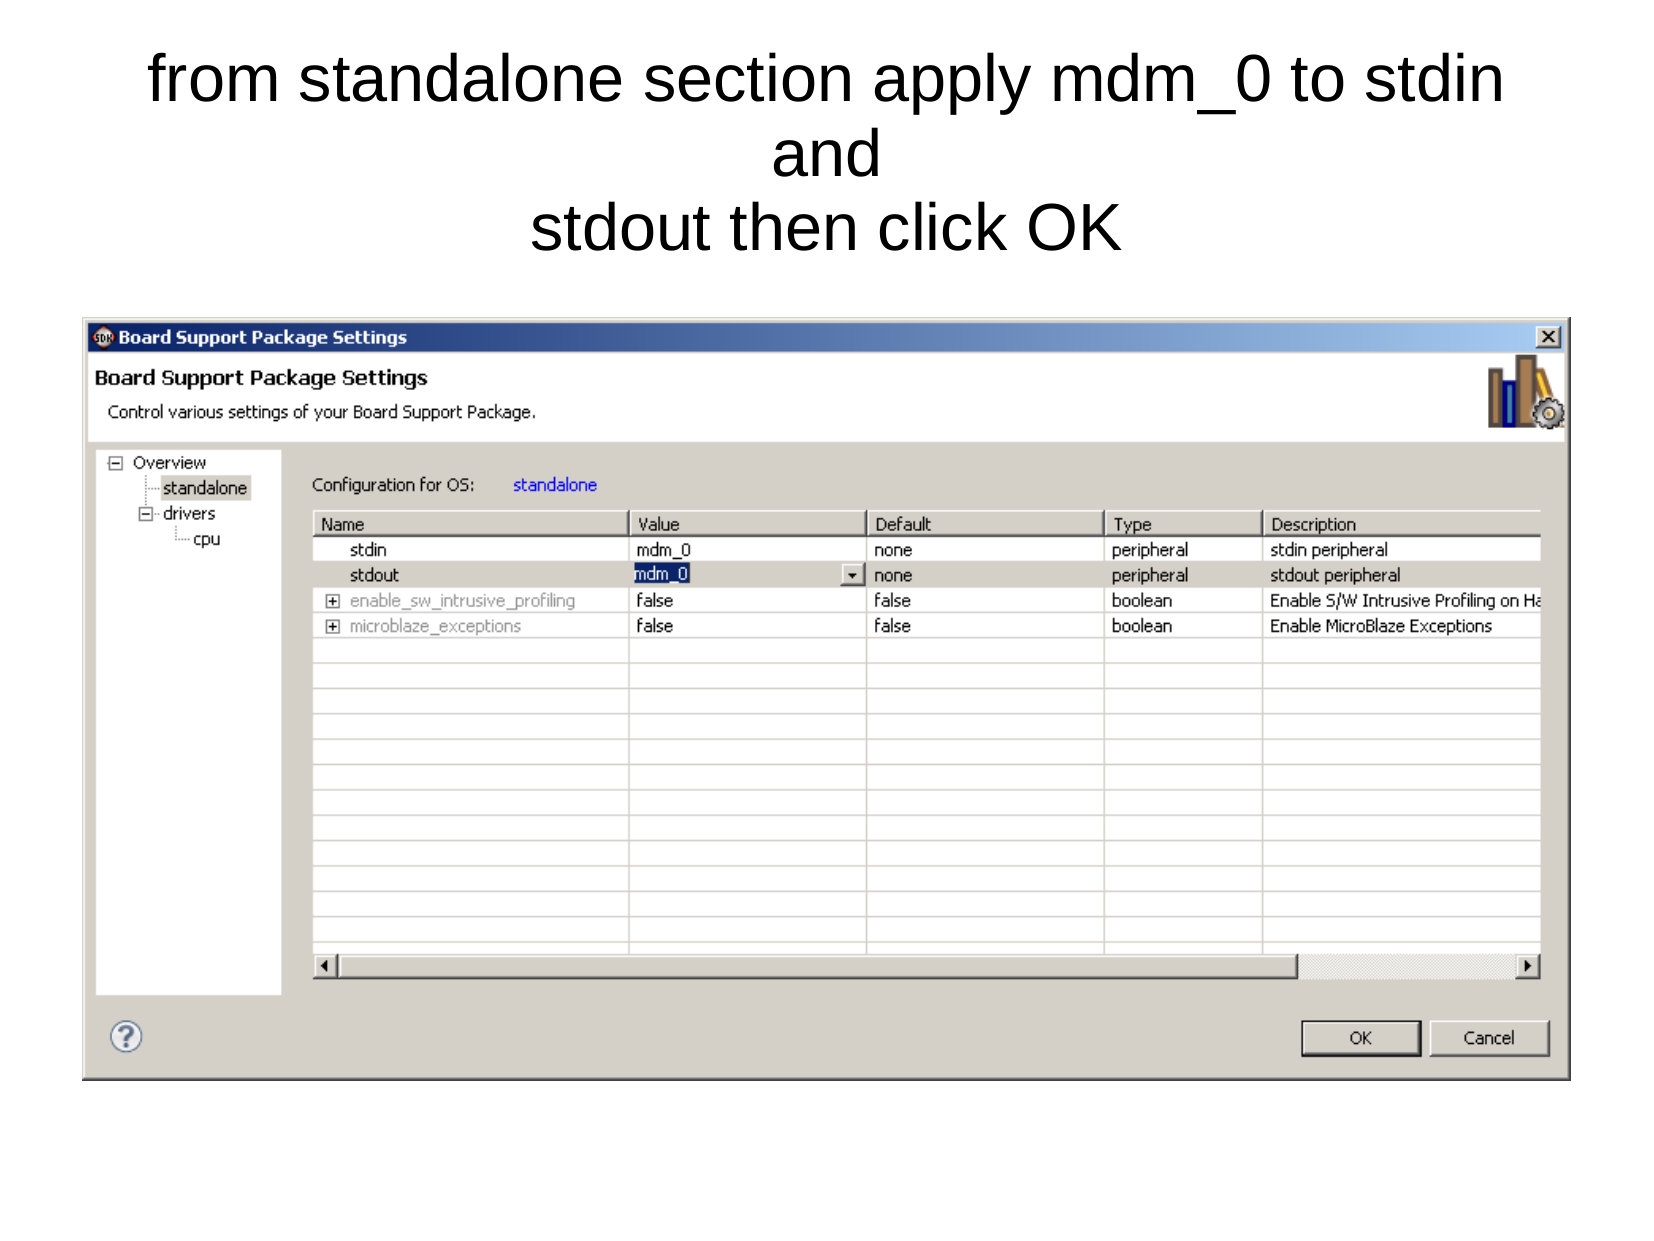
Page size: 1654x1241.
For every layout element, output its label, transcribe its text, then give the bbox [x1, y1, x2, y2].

title from standalone section apply mdm_0 to stdin and stdout then click OK [82, 40, 1571, 266]
picture [82, 317, 1571, 1081]
